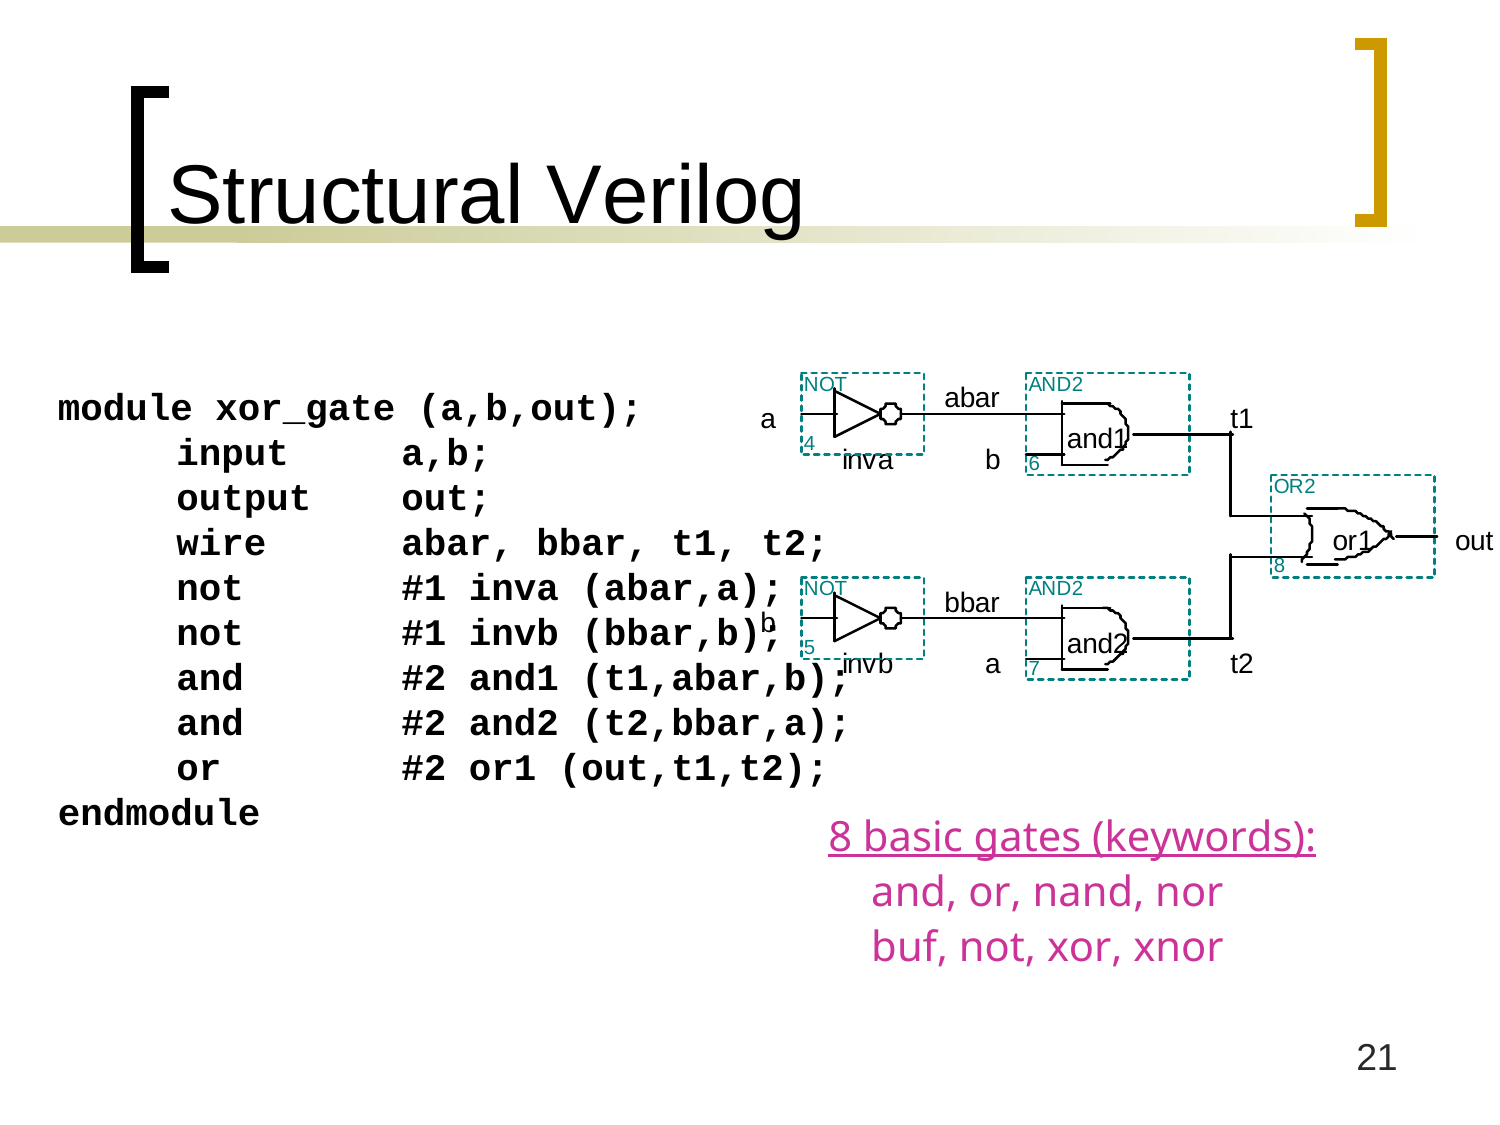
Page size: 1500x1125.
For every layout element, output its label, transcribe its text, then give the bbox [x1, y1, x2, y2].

title Structural Verilog [152, 15, 1328, 248]
text_box 8 basic gates (keywords): and, or, nand, nor buf, not, xor, xnor [825, 800, 1320, 974]
list module xor_gate (a,b,out); input a,b; output out; wire abar, bbar, t1, t2; not #1 inva (abar,a); not #1 invb (bbar,b); and #2 and1 (t1,abar,b); and #2 and2 (t2,bbar,a); or #2 or1 (out,t1,t2); endmodule [43, 374, 888, 925]
picture [737, 350, 1500, 698]
